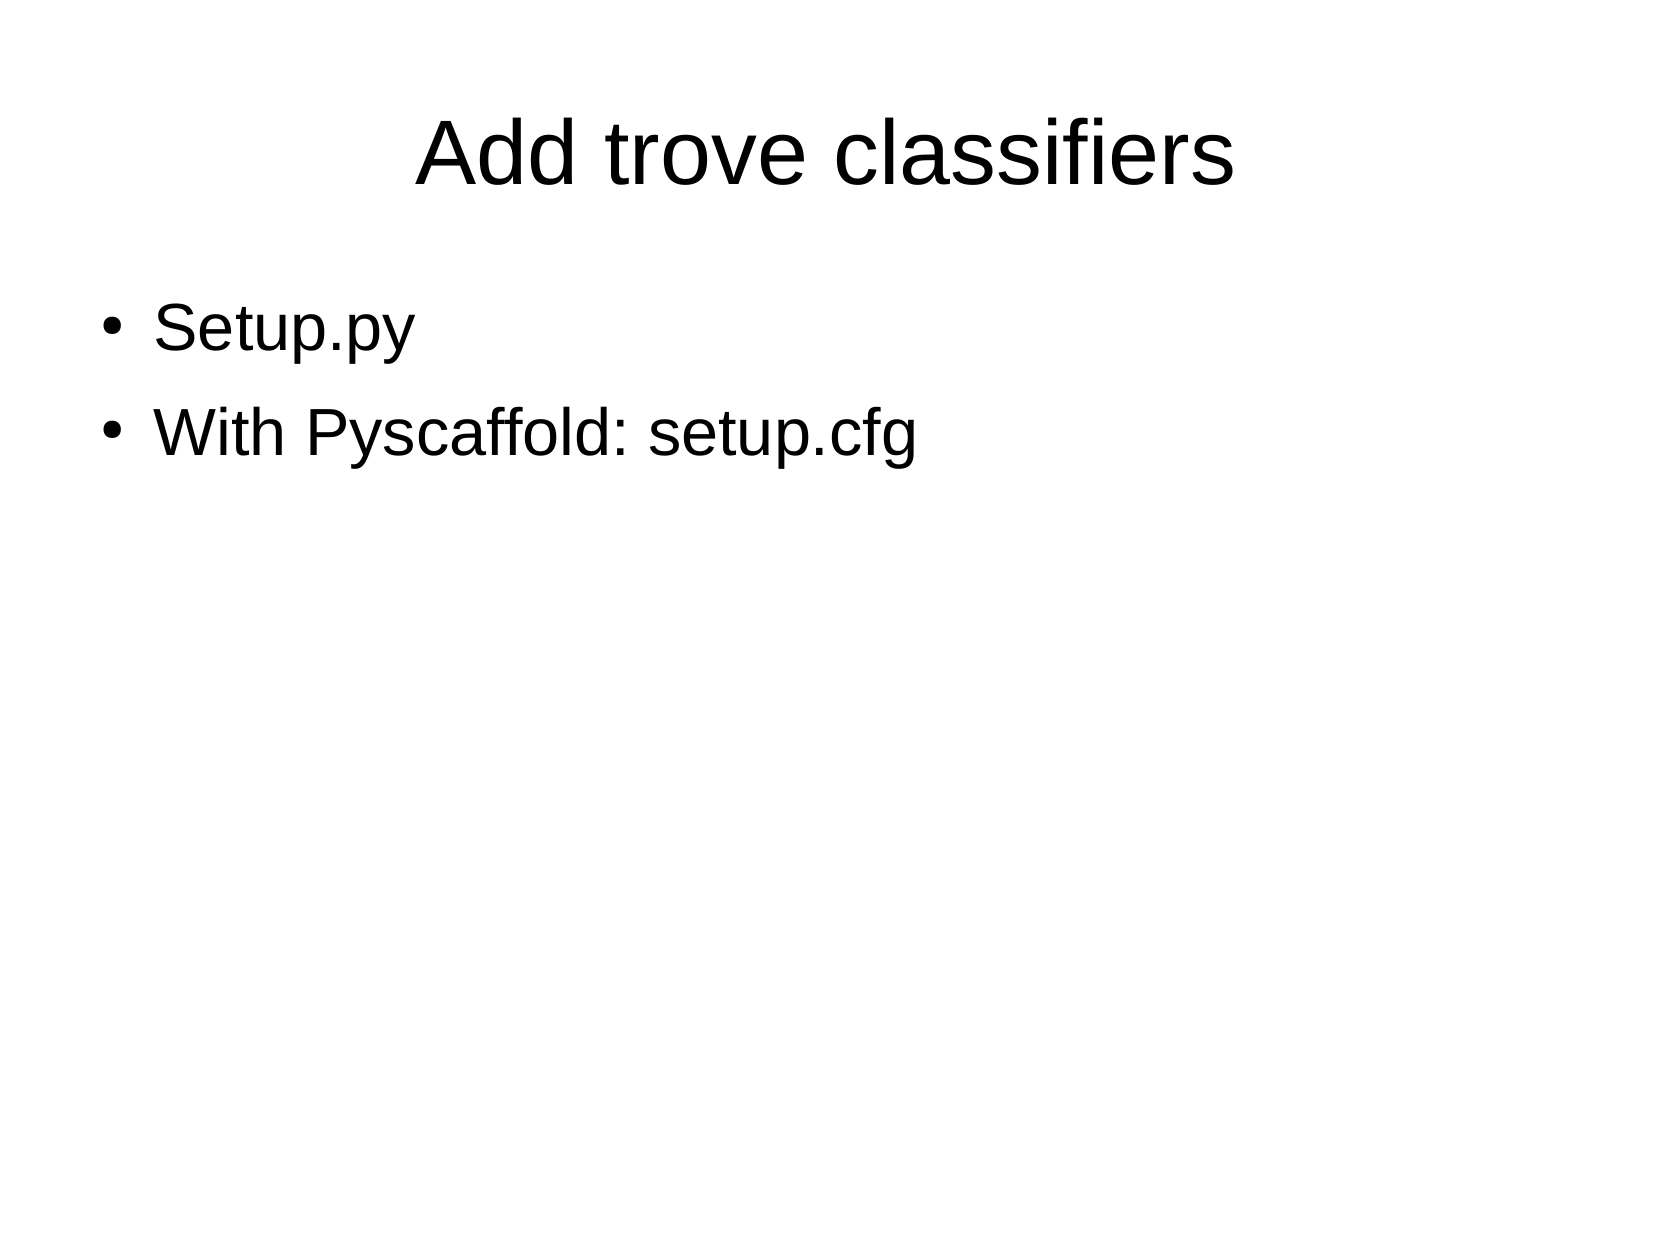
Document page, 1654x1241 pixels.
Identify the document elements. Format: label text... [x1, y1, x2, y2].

list Setup.py With Pyscaffold: setup.cfg [82, 290, 1571, 1010]
title Add trove classifiers [82, 49, 1571, 257]
